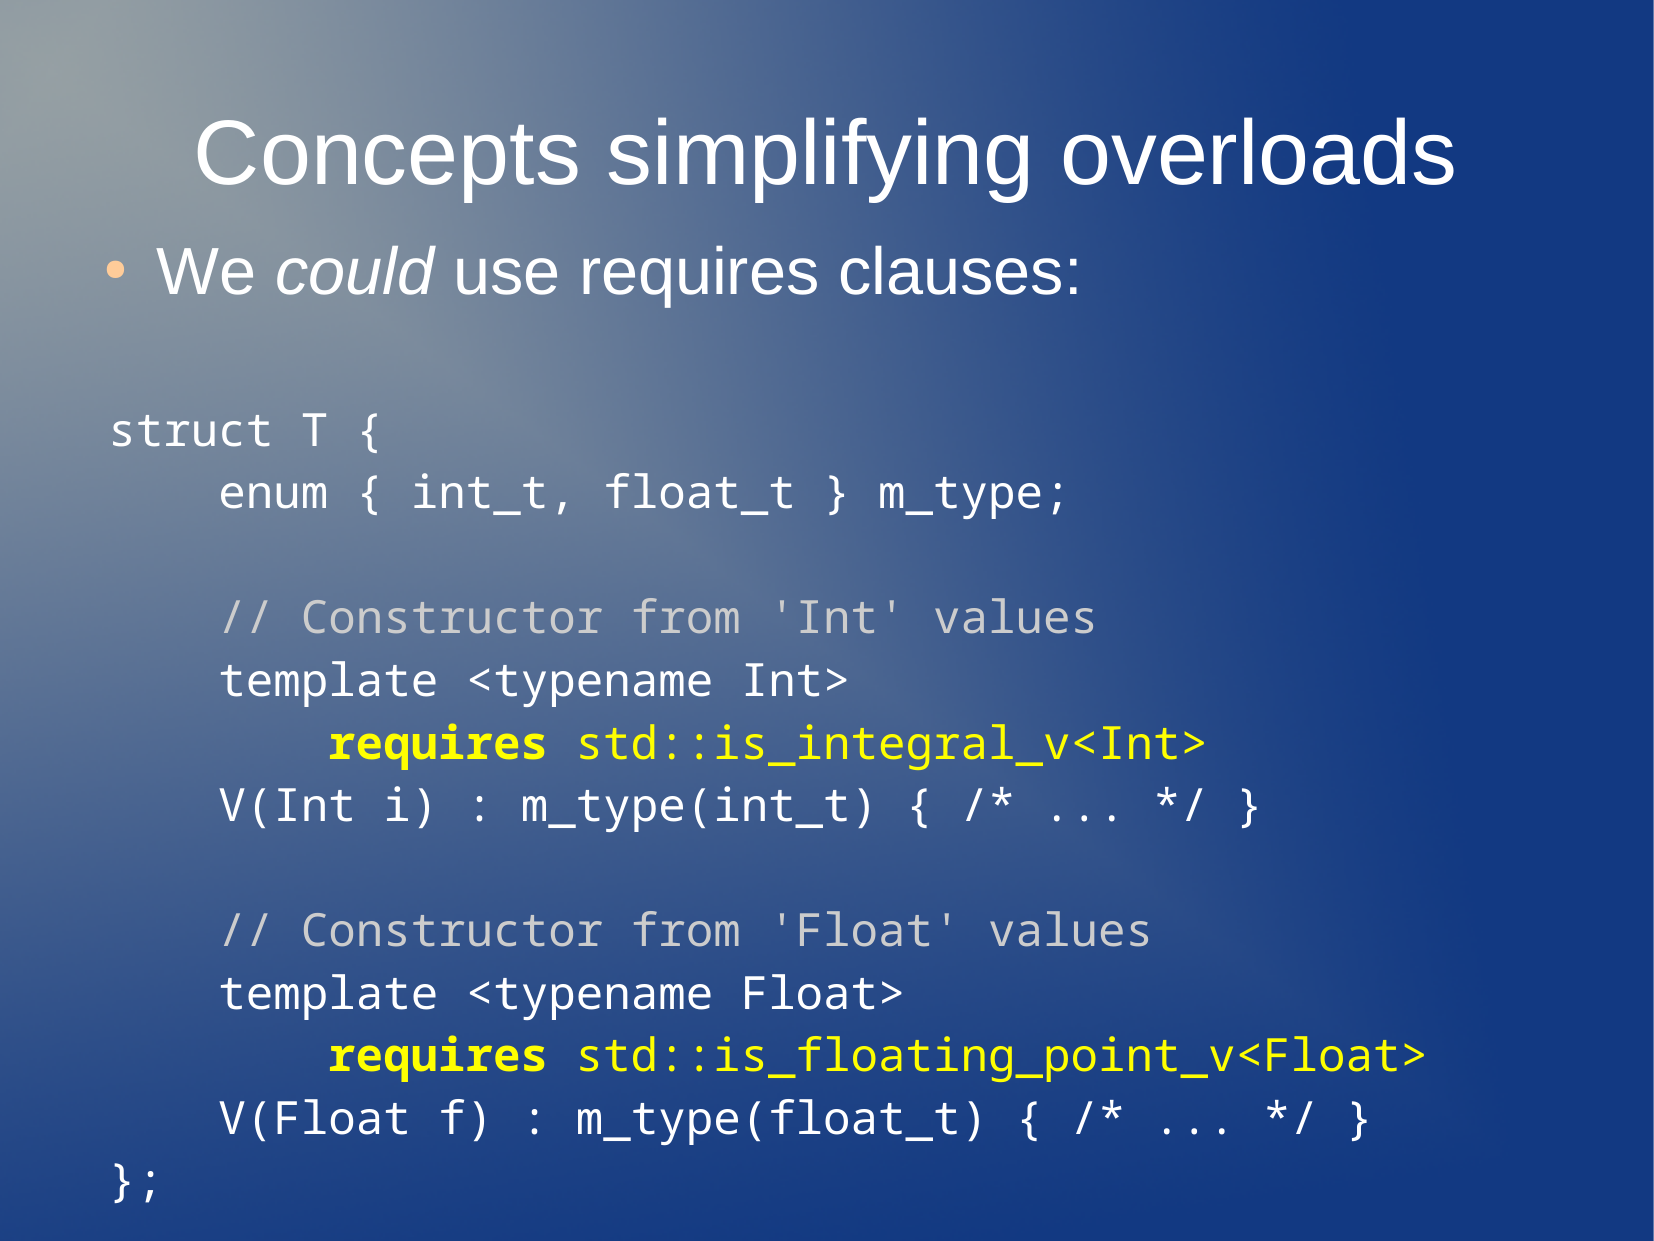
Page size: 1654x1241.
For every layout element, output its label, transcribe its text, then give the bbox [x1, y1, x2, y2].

title Concepts simplifying overloads [82, 49, 1571, 257]
picture [0, 0, 1654, 1241]
list We could use requires clauses: [85, 233, 1467, 325]
text_box struct T { enum { int_t, float_t } m_type; // Constructor from 'Int' values template <typename Int> requires std::is_integral_v<Int> V(Int i) : m_type(int_t) { /* ... */ } // Constructor from 'Float' values template <typename Float> requires std::is_floating_point_v<Float> V(Float f) : m_type(float_t) { /* ... */ } }; [93, 390, 1462, 1154]
